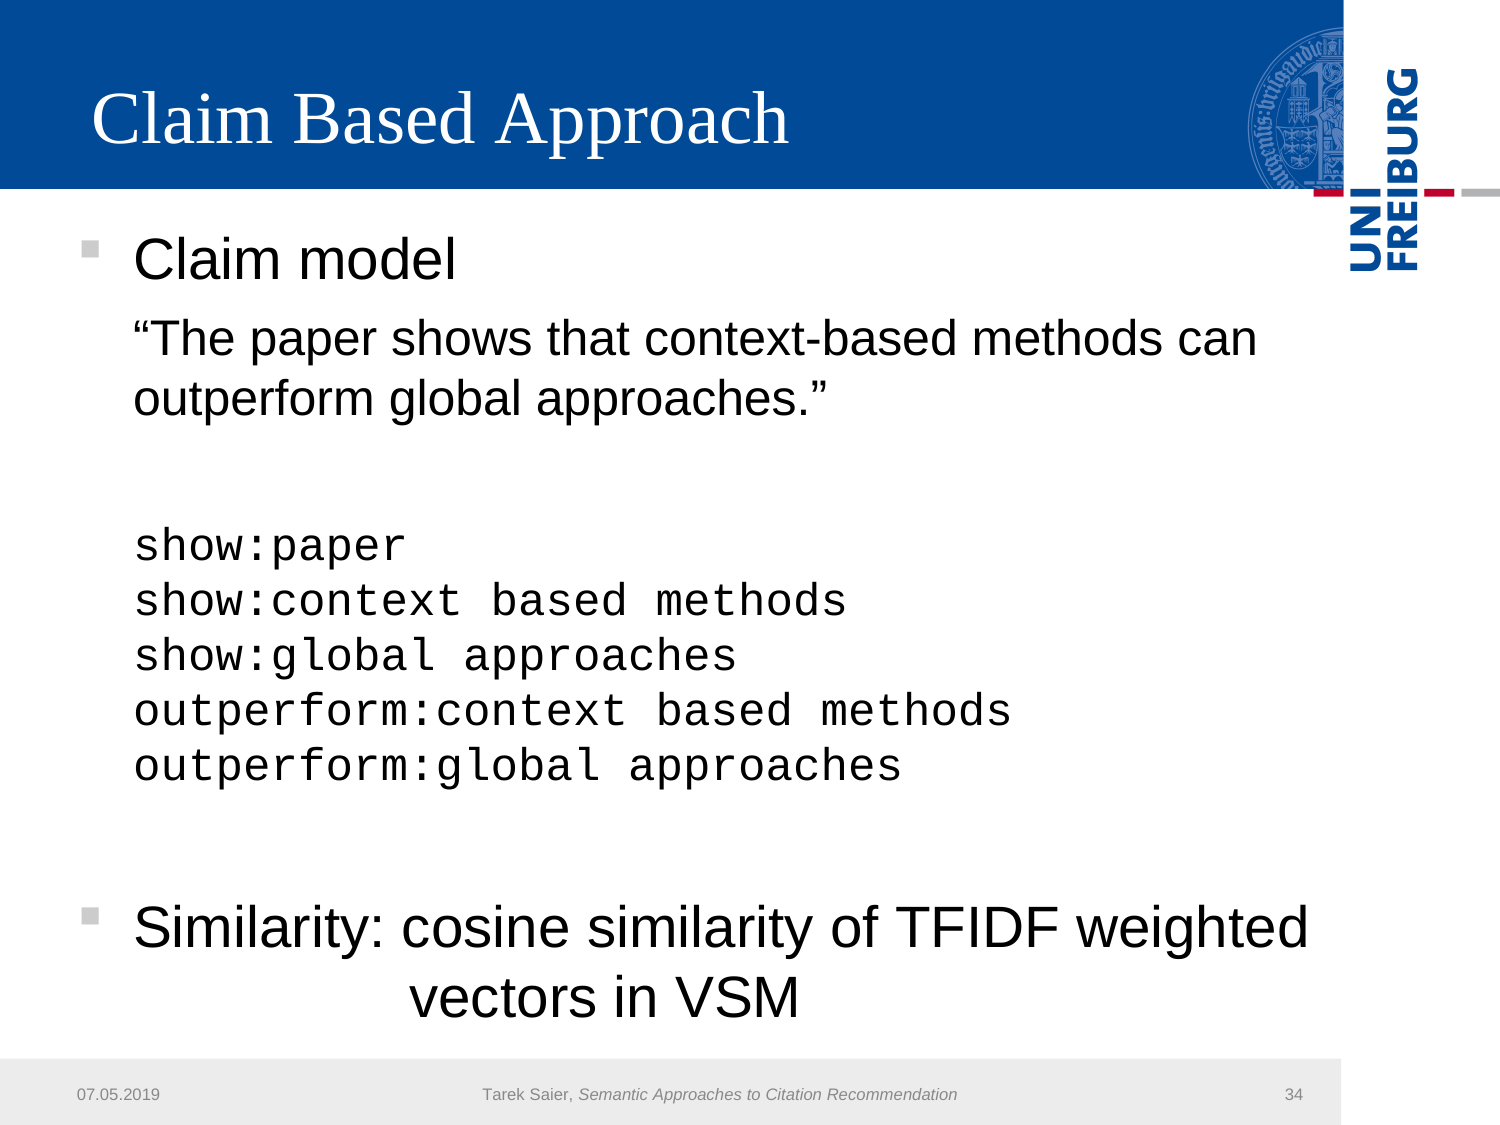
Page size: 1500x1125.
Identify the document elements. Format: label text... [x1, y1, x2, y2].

list Claim model “The paper shows that context-based methods can outperform global approaches.” show:paper show:context based methods show:global approaches outperform:context based methods outperform:global approaches Similarity: cosine similarity of TFIDF weighted vectors in VSM [76, 221, 1341, 1029]
title Claim Based Approach [76, 49, 1235, 178]
picture [0, 0, 1500, 271]
